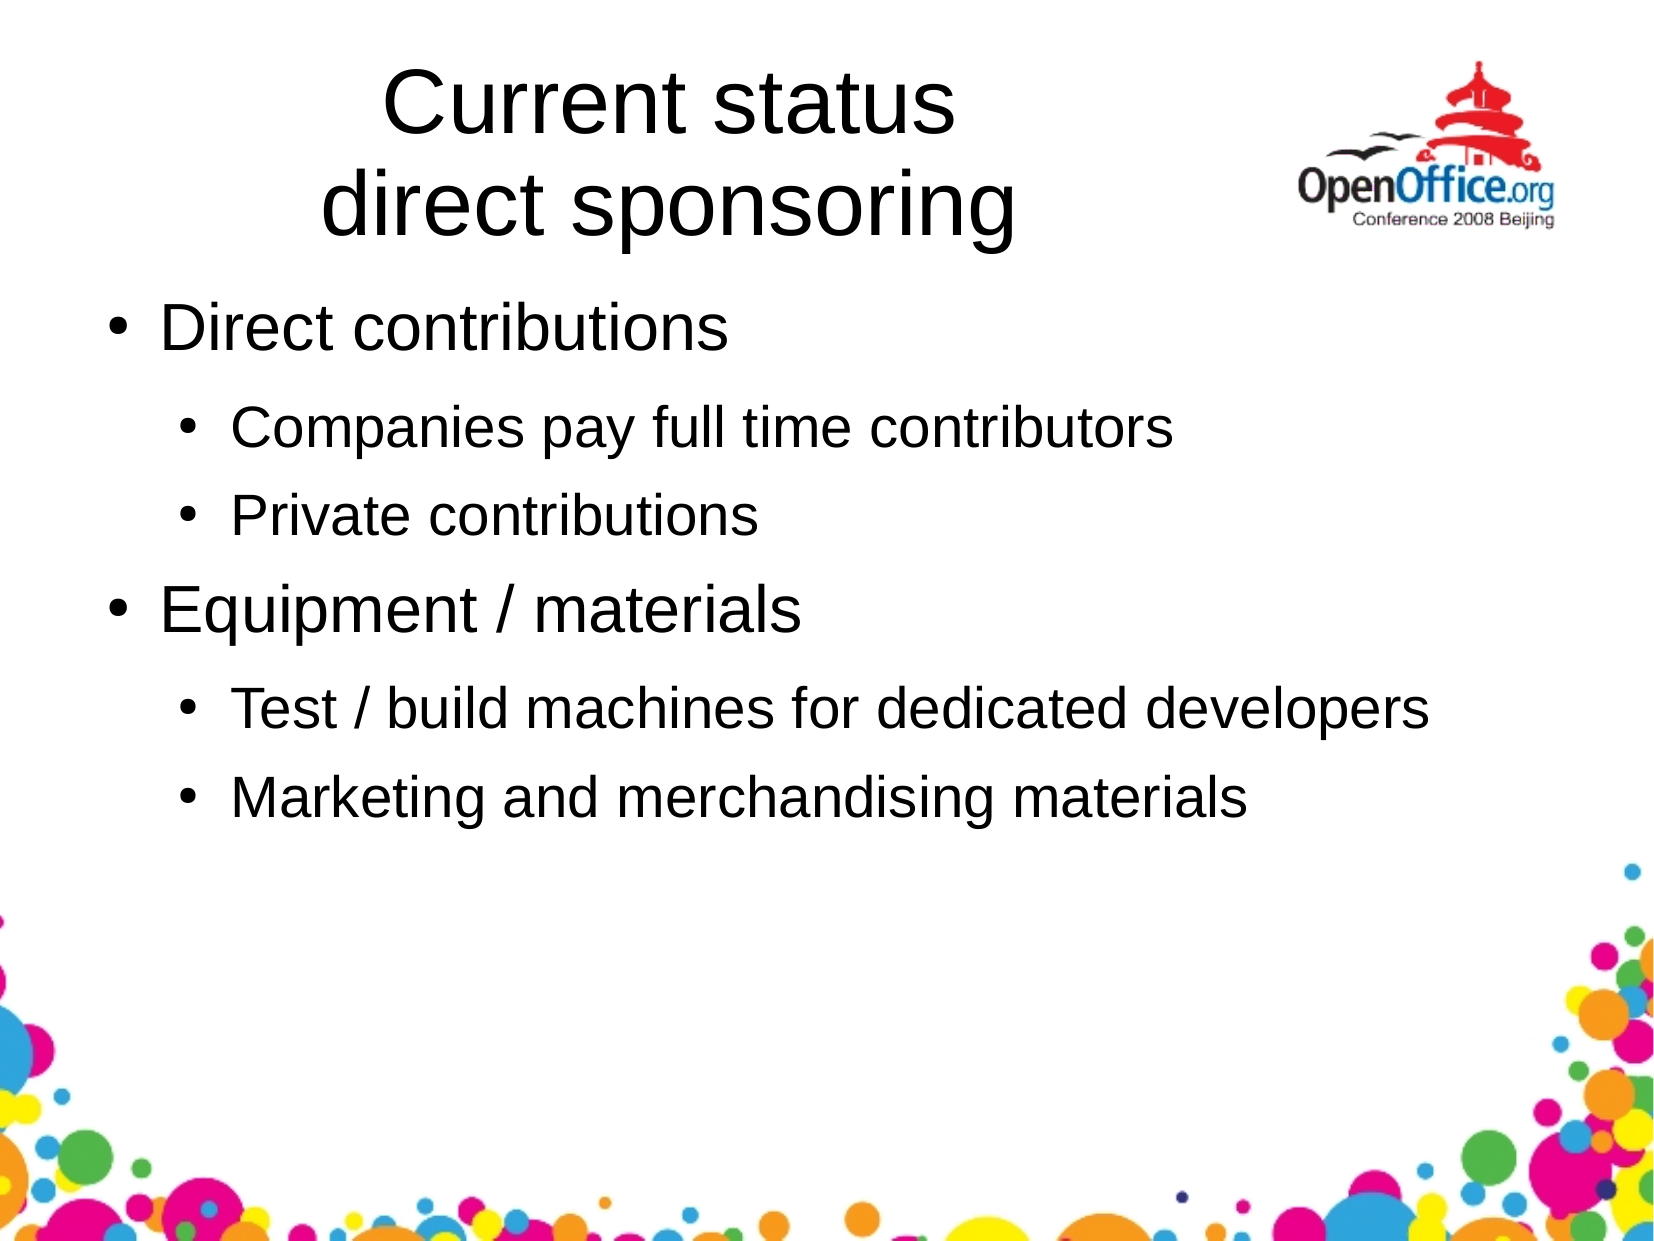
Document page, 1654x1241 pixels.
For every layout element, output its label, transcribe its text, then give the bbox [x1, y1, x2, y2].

picture [1285, 51, 1569, 250]
title Current status direct sponsoring [82, 50, 1258, 256]
list Direct contributions Companies pay full time contributors Private contributions Equipment / materials Test / build machines for dedicated developers Marketing and merchandising materials [88, 290, 1577, 1094]
picture [0, 810, 1654, 1241]
